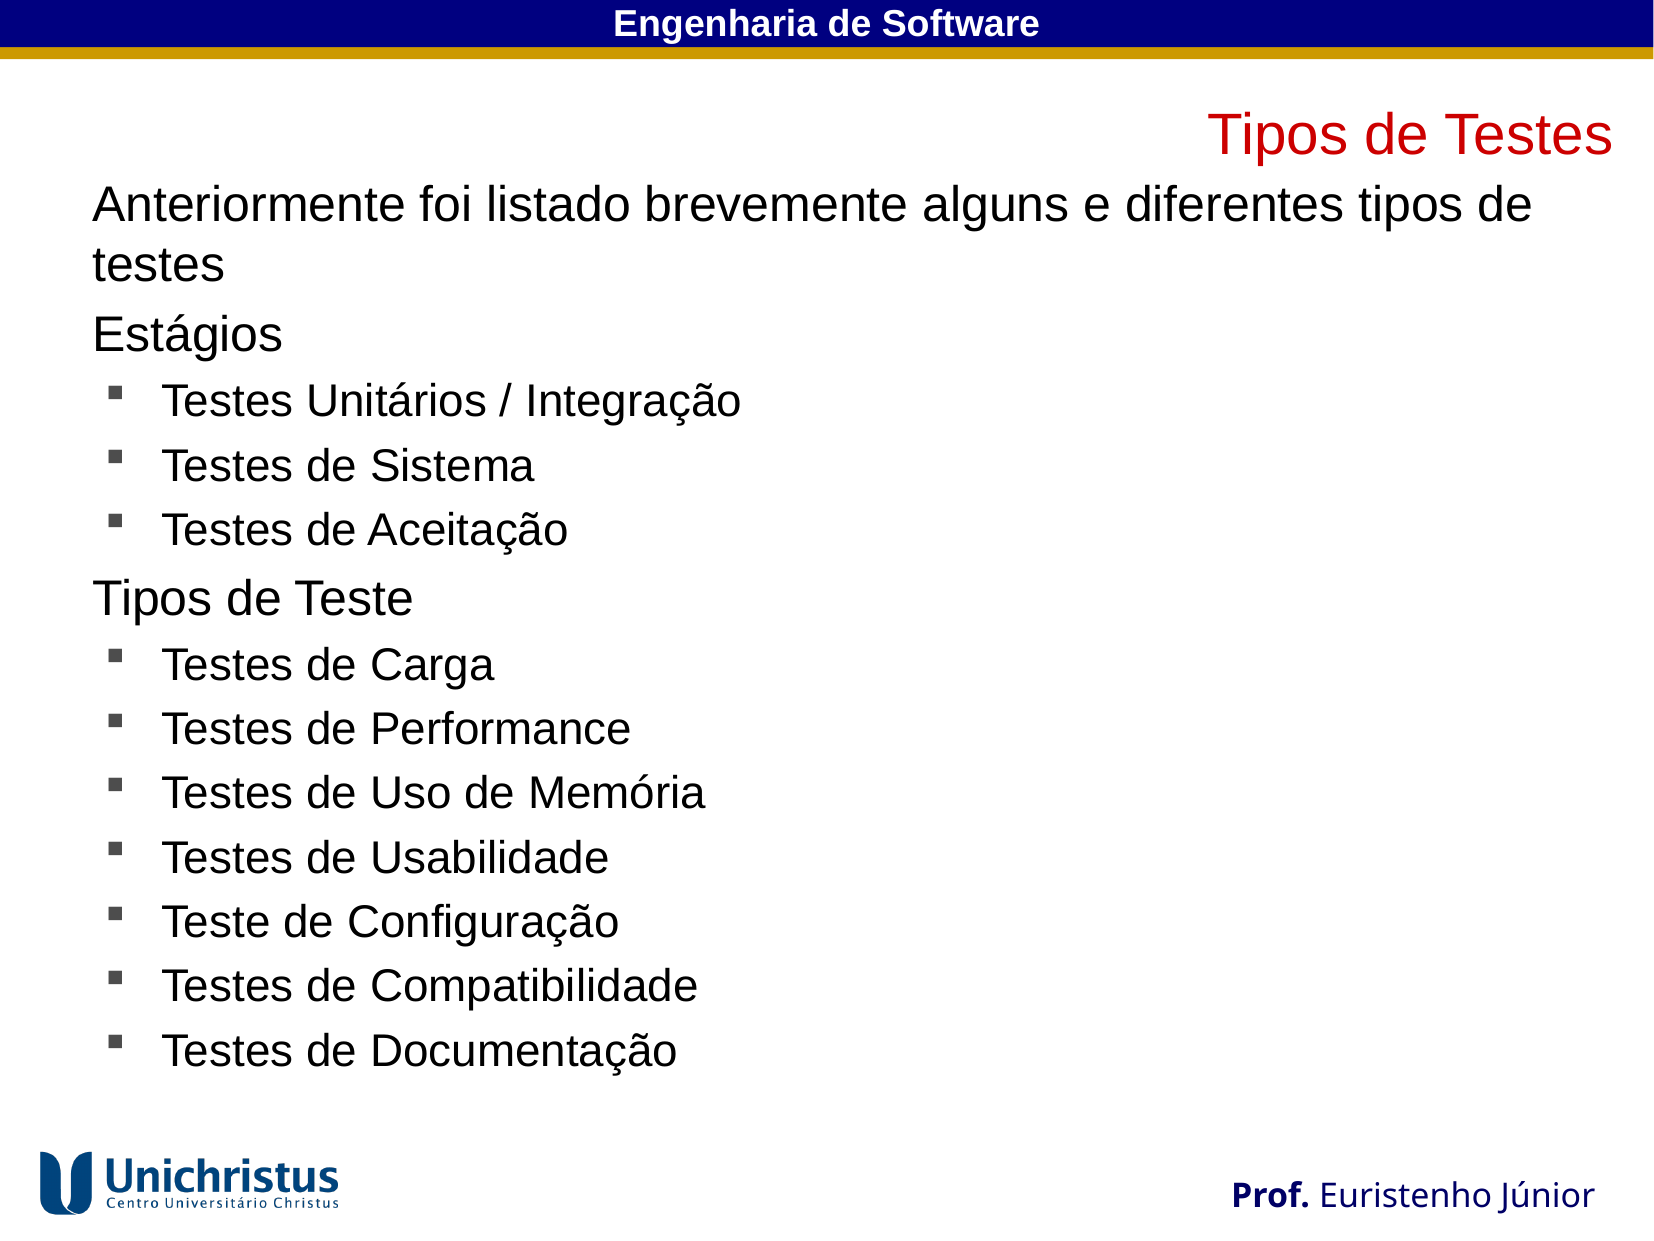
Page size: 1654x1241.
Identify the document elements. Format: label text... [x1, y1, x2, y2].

text_box [0, 48, 1654, 60]
text_box Engenharia de Software [0, 0, 1654, 48]
list Anteriormente foi listado brevemente alguns e diferentes tipos de testes Estágios Testes Unitários / Integração Testes de Sistema Testes de Aceitação Tipos de Teste Testes de Carga Testes de Performance Testes de Uso de Memória Testes de Usabilidade Teste de Configuração Testes de Compatibilidade Testes de Documentação [14, 163, 1560, 1083]
picture [35, 1148, 343, 1217]
text_box Tipos de Testes [1192, 94, 1629, 189]
text_box Prof. Euristenho Júnior [1216, 1163, 1654, 1224]
